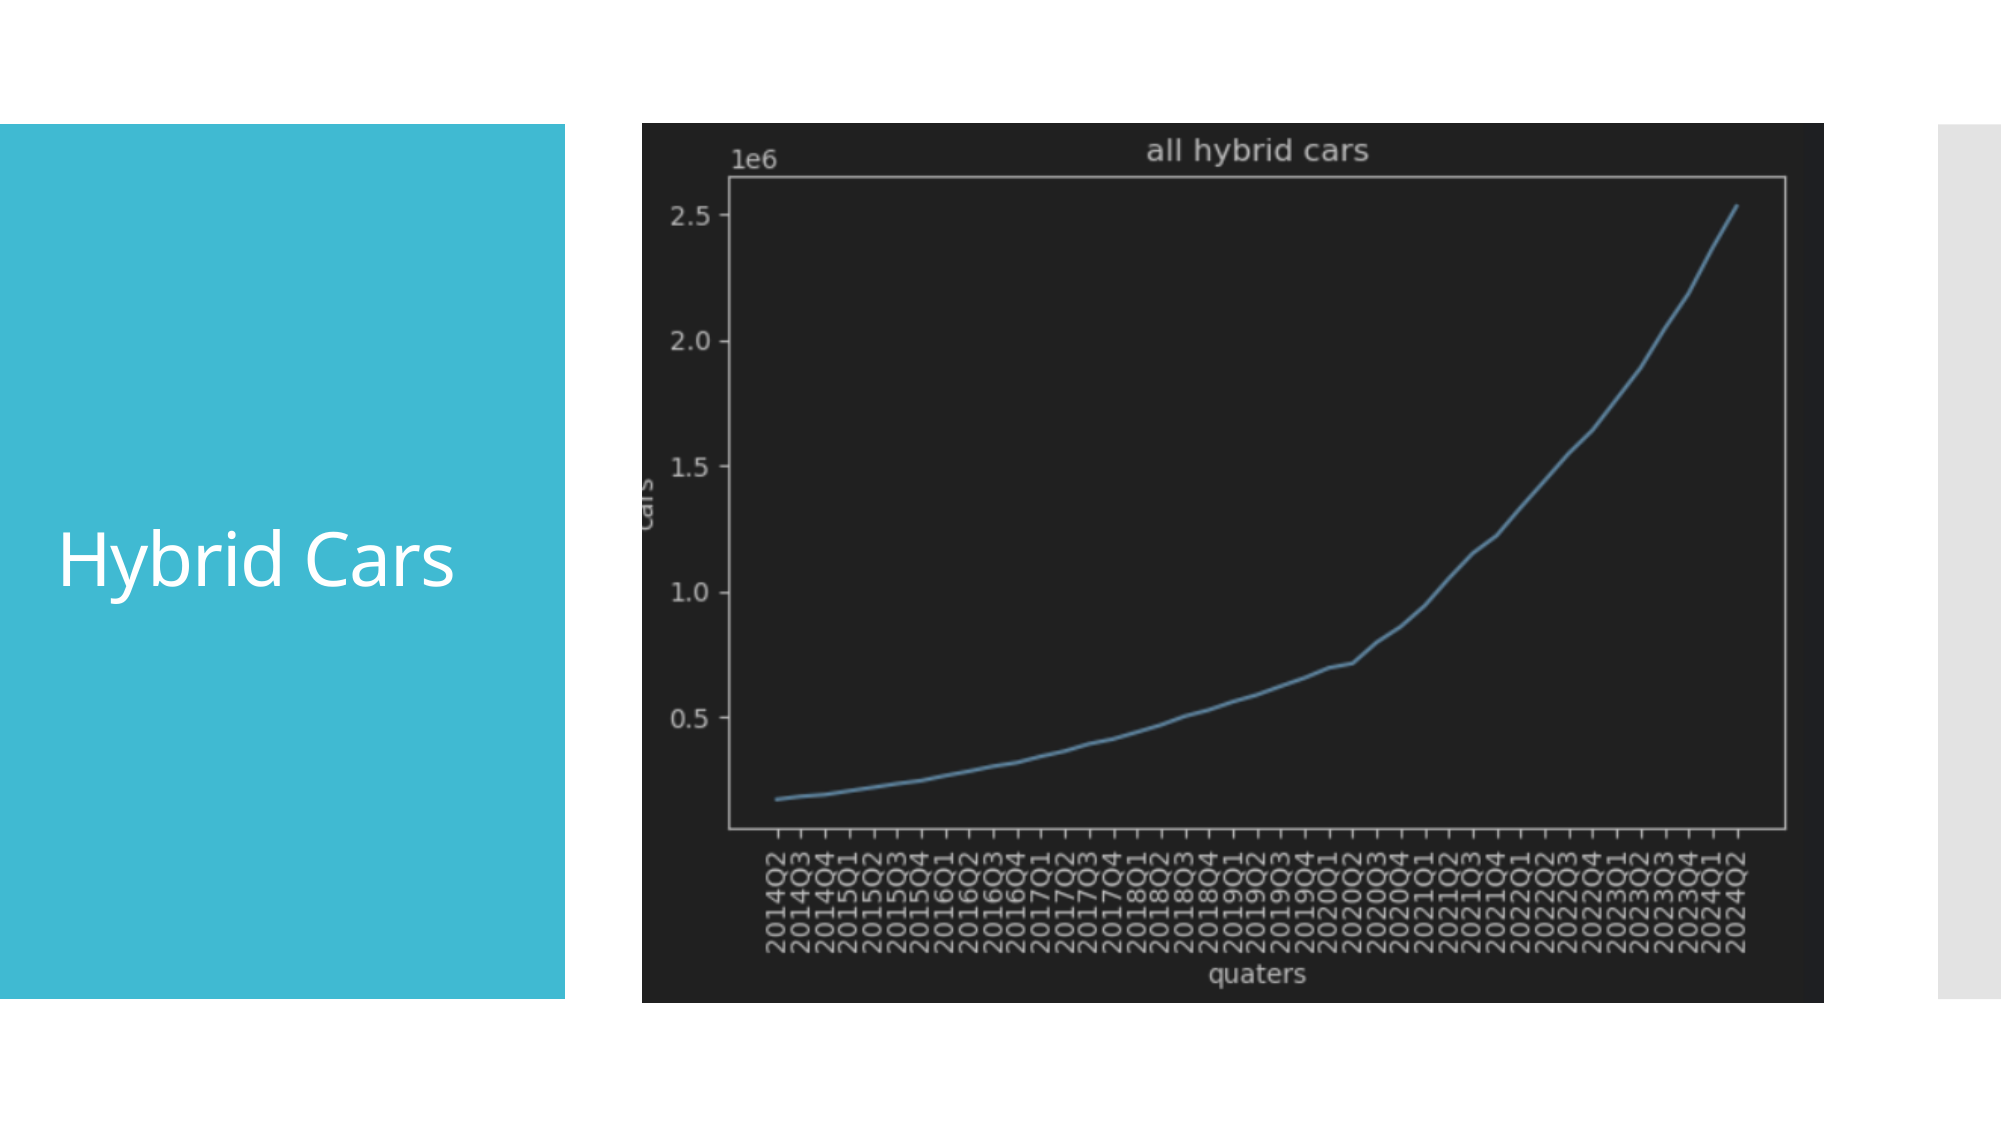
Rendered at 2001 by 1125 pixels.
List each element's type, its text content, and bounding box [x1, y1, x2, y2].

picture [642, 123, 1824, 1003]
title Hybrid Cars [41, 184, 526, 940]
